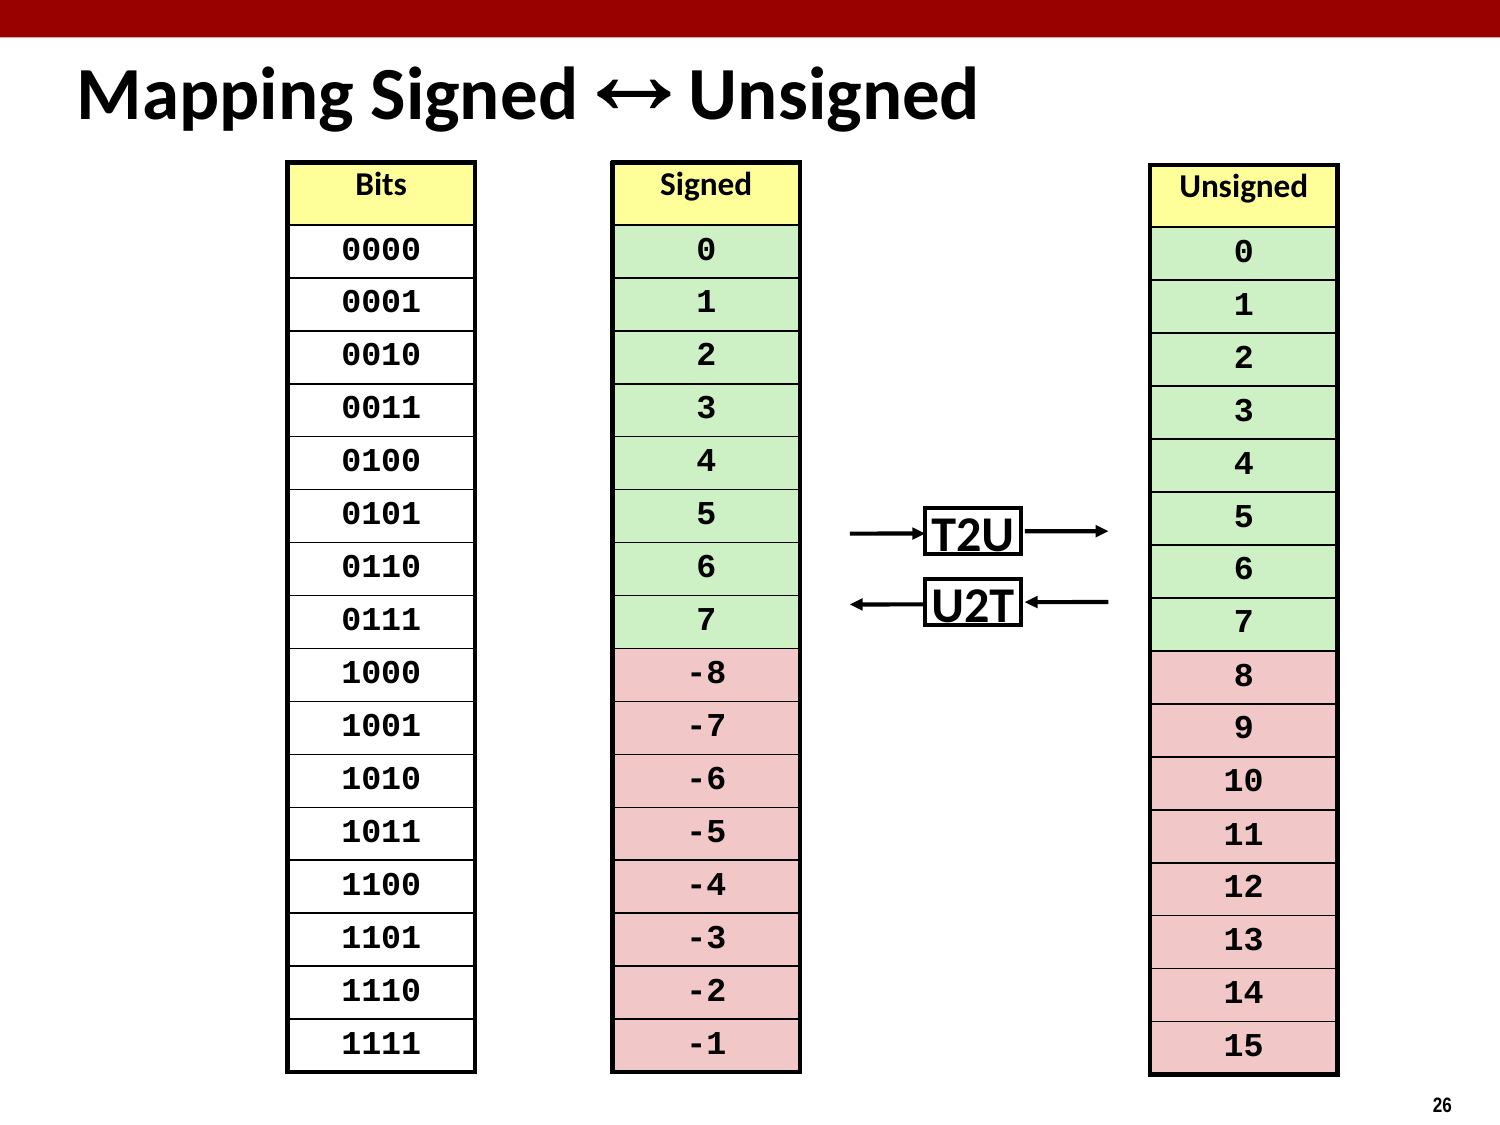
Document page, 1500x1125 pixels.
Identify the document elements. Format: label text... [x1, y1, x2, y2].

table_cell 8 [1152, 652, 1335, 703]
table_cell 6 [1152, 546, 1335, 597]
table_cell 1001 [290, 702, 473, 754]
table_cell 4 [1152, 440, 1335, 491]
table_cell 0100 [290, 437, 473, 489]
table_header Bits [290, 165, 473, 224]
table_cell -3 [615, 914, 798, 965]
table_cell -7 [615, 702, 798, 754]
table_cell 15 [1152, 1022, 1335, 1072]
table_cell -6 [615, 755, 798, 807]
table_cell 2 [1152, 334, 1335, 385]
table_cell 0 [615, 226, 798, 277]
table_cell 0001 [290, 279, 473, 330]
table_cell 2 [615, 332, 798, 383]
table_cell 0010 [290, 332, 473, 383]
table_cell 5 [1152, 493, 1335, 544]
table_cell 7 [615, 596, 798, 648]
table_cell 0000 [290, 226, 473, 277]
table_cell 1011 [290, 808, 473, 859]
table_cell 1101 [290, 914, 473, 965]
table_cell 1111 [290, 1020, 473, 1070]
table_cell 1010 [290, 755, 473, 807]
table_cell 10 [1152, 758, 1335, 809]
table_cell -1 [615, 1020, 798, 1070]
table_cell 1000 [290, 649, 473, 701]
table_cell 1110 [290, 967, 473, 1018]
table_header Unsigned [1152, 167, 1335, 226]
table_cell 3 [1152, 387, 1335, 438]
table_header Signed [615, 165, 798, 224]
text_box T2U [924, 508, 1021, 555]
table_cell 0111 [290, 596, 473, 648]
table_cell 11 [1152, 811, 1335, 862]
table_cell 12 [1152, 864, 1335, 915]
table_cell 0110 [290, 543, 473, 595]
table_cell 7 [1152, 599, 1335, 650]
table_cell 0101 [290, 490, 473, 542]
table_cell 1100 [290, 861, 473, 912]
table_cell -5 [615, 808, 798, 859]
text_box Mapping Signed  Unsigned [66, 40, 1186, 237]
table_cell 0 [1152, 228, 1335, 279]
table_cell 9 [1152, 705, 1335, 756]
table_cell 5 [615, 490, 798, 542]
table_cell 1 [615, 279, 798, 330]
table_cell 4 [615, 437, 798, 489]
table_cell 6 [615, 543, 798, 595]
table_cell -8 [615, 649, 798, 701]
table_cell -2 [615, 967, 798, 1018]
table_cell 1 [1152, 281, 1335, 332]
table_cell 3 [615, 385, 798, 436]
text_box U2T [924, 579, 1021, 625]
table_cell 13 [1152, 916, 1335, 968]
table_cell -4 [615, 861, 798, 912]
table_cell 0011 [290, 385, 473, 436]
table_cell 14 [1152, 969, 1335, 1021]
